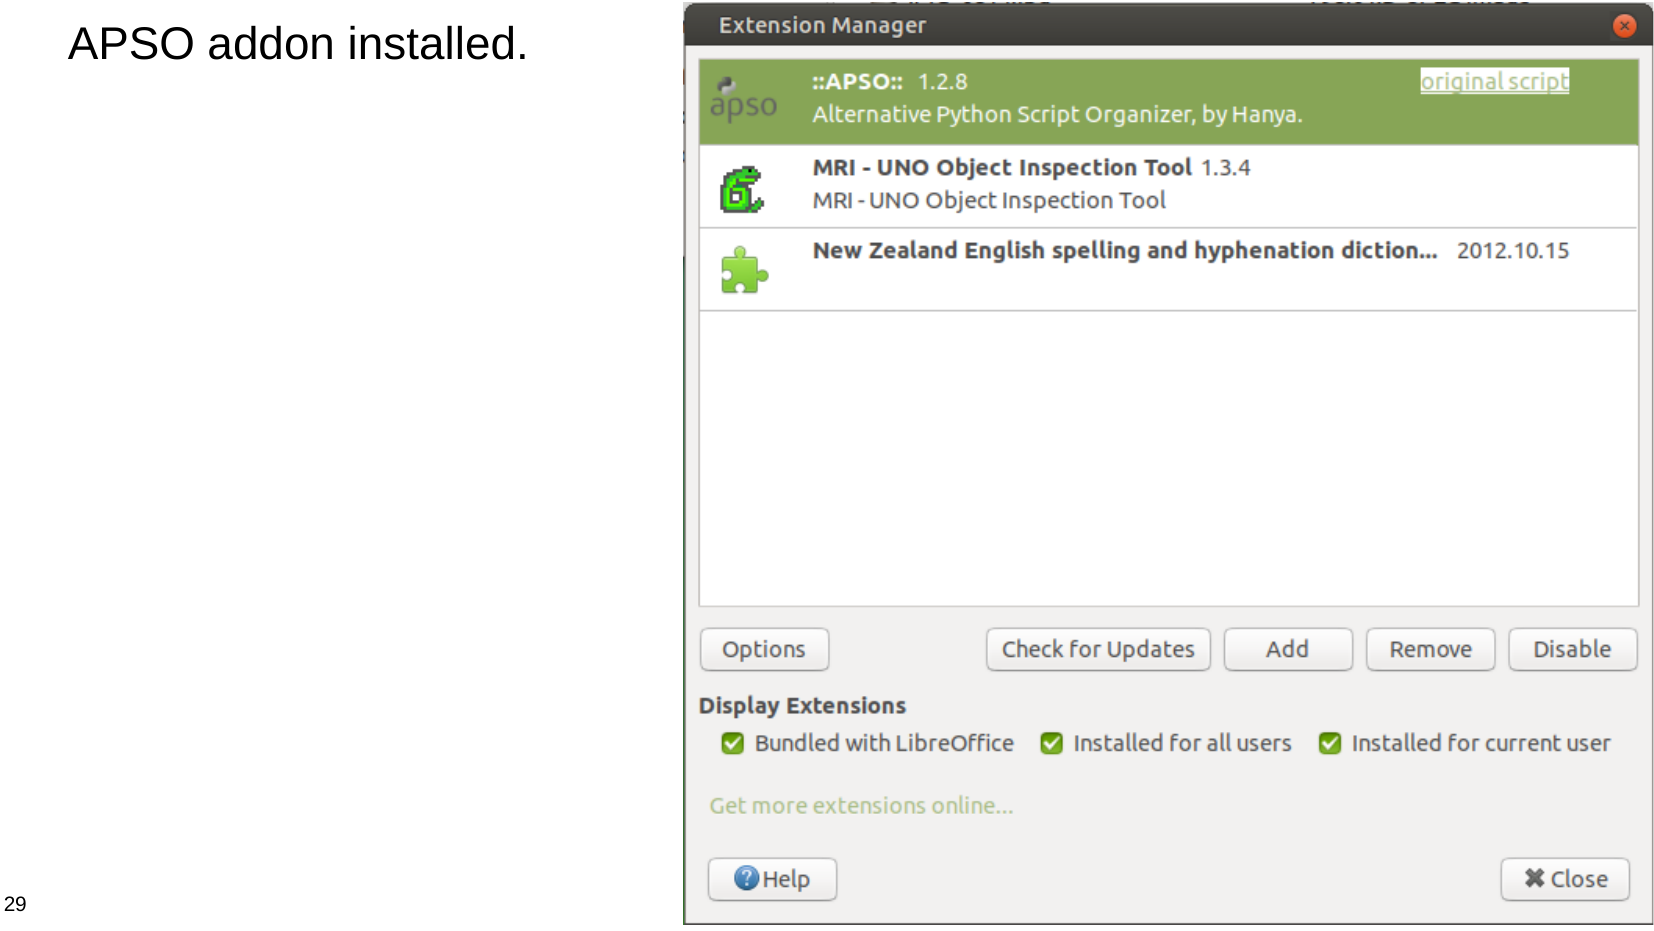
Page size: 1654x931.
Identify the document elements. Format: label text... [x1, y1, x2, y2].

picture [683, 2, 1654, 925]
text_box <number> [0, 885, 113, 924]
subtitle APSO addon installed. [67, 17, 683, 172]
